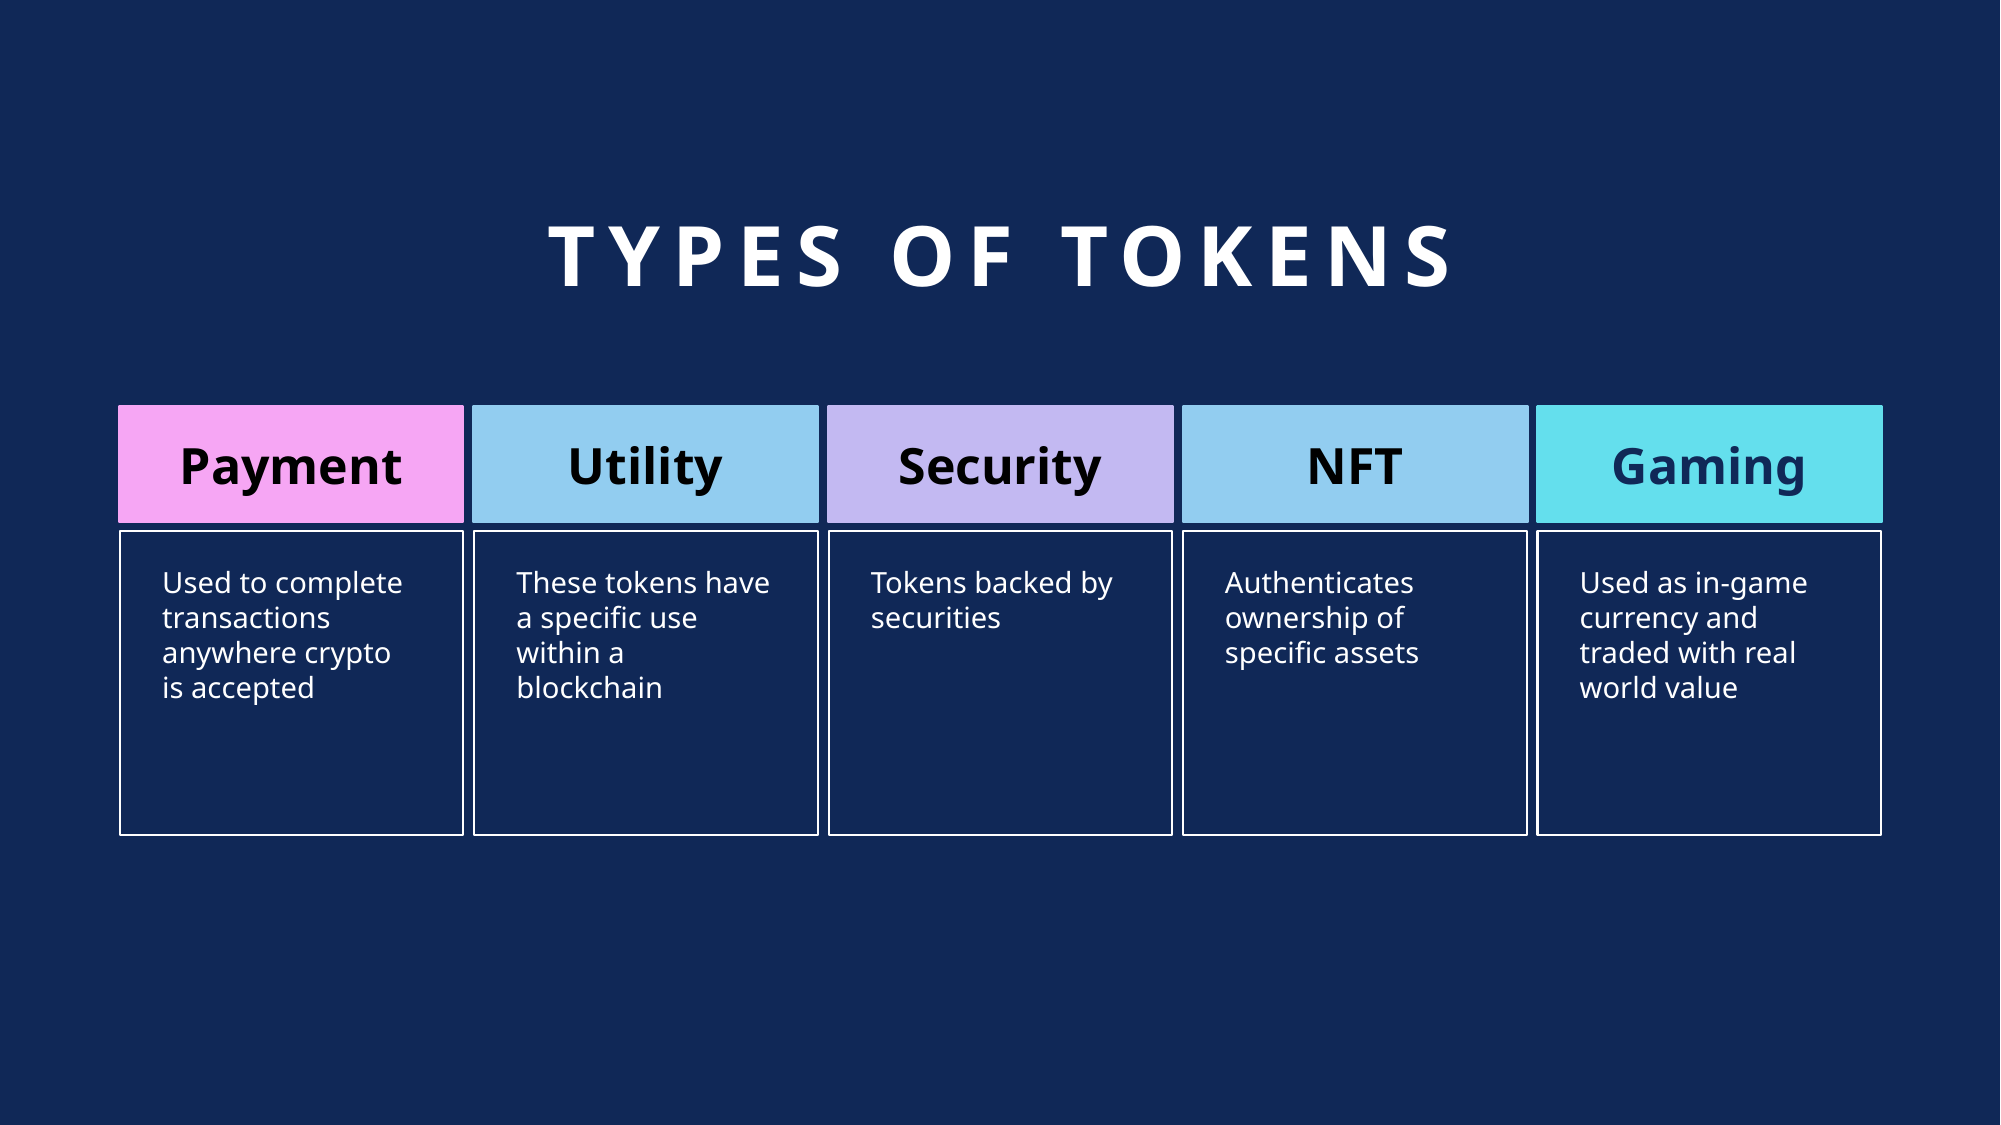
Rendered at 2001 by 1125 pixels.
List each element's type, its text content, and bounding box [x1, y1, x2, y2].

list These tokens have a specific use within a blockchain [474, 531, 818, 836]
title TYPES OF TOKENS [271, 136, 1728, 312]
list Gaming [1537, 406, 1882, 522]
list Payment [119, 406, 464, 522]
list Authenticates ownership of specific assets [1183, 531, 1527, 836]
list Tokens backed by securities [828, 531, 1173, 836]
list Used to complete transactions anywhere crypto is accepted [120, 531, 464, 836]
list Utility [473, 406, 819, 522]
list NFT [1182, 406, 1528, 522]
list Security [828, 406, 1173, 522]
list Used as in-game currency and traded with real world value [1537, 531, 1881, 836]
